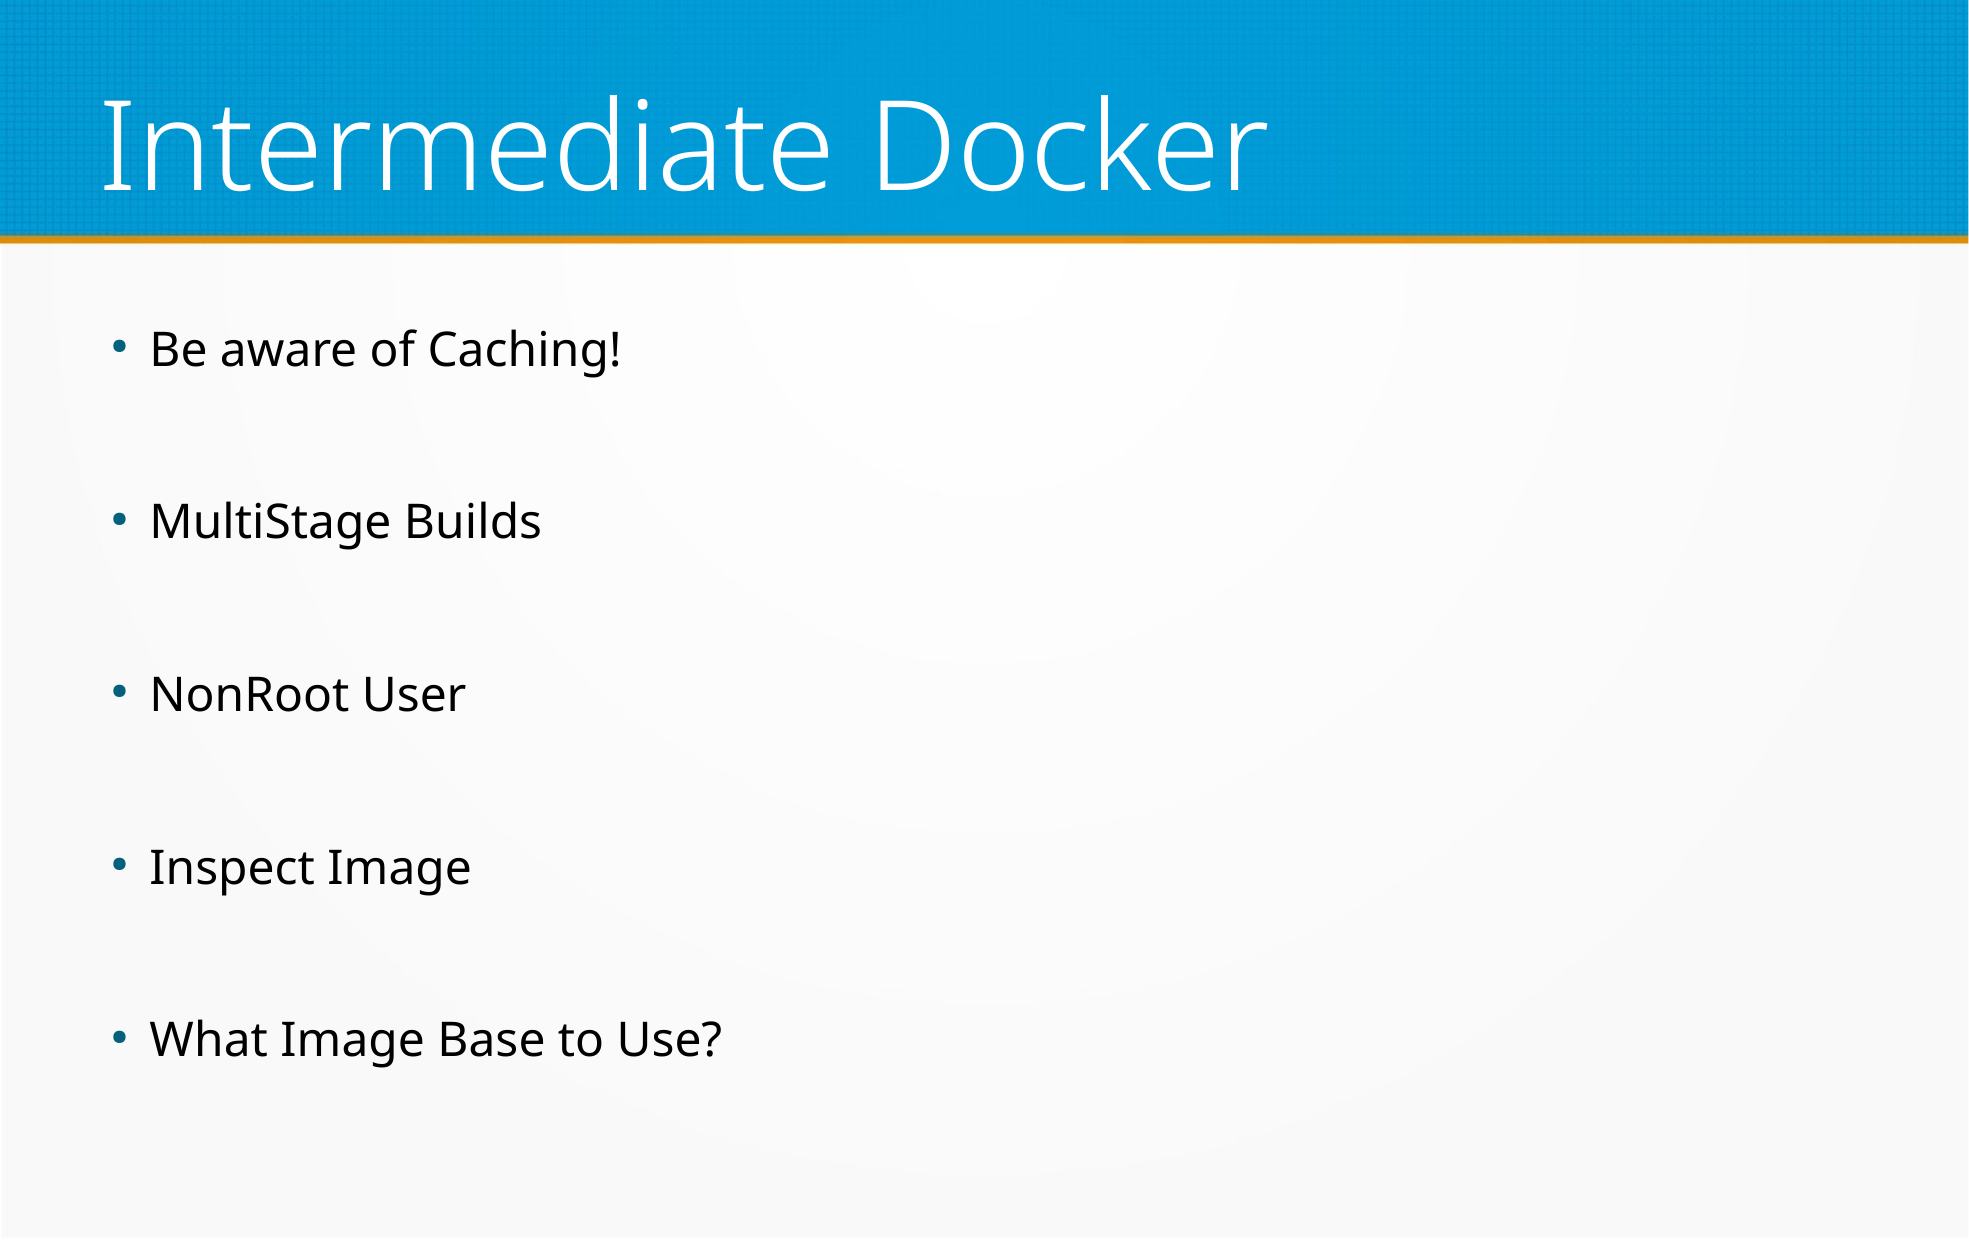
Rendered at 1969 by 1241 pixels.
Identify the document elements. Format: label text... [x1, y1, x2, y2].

list Be aware of Caching! MultiStage Builds NonRoot User Inspect Image What Image Base to Use? [98, 315, 1861, 1081]
picture [0, 233, 1969, 1241]
title Intermediate Docker [98, 19, 1870, 227]
